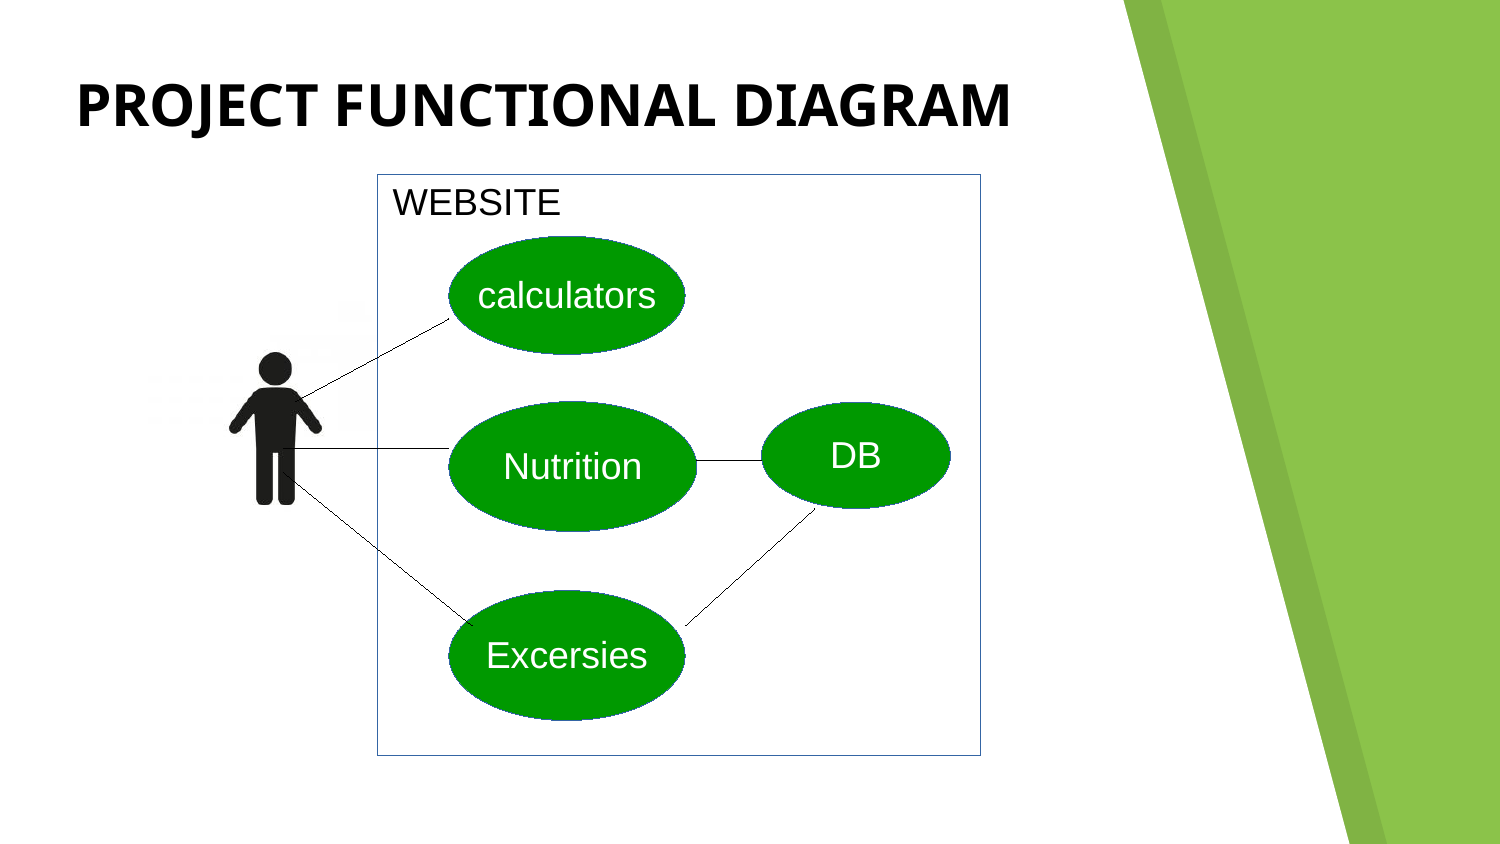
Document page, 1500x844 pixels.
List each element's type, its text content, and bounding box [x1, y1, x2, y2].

text_box [377, 174, 981, 756]
text_box DB [761, 402, 951, 509]
text_box calculators [448, 236, 686, 355]
text_box Nutrition [448, 401, 697, 532]
text_box Excersies [448, 590, 686, 721]
text_box WEBSITE [377, 174, 650, 232]
title Project Functional Diagram [75, 33, 1425, 175]
picture [148, 301, 377, 556]
